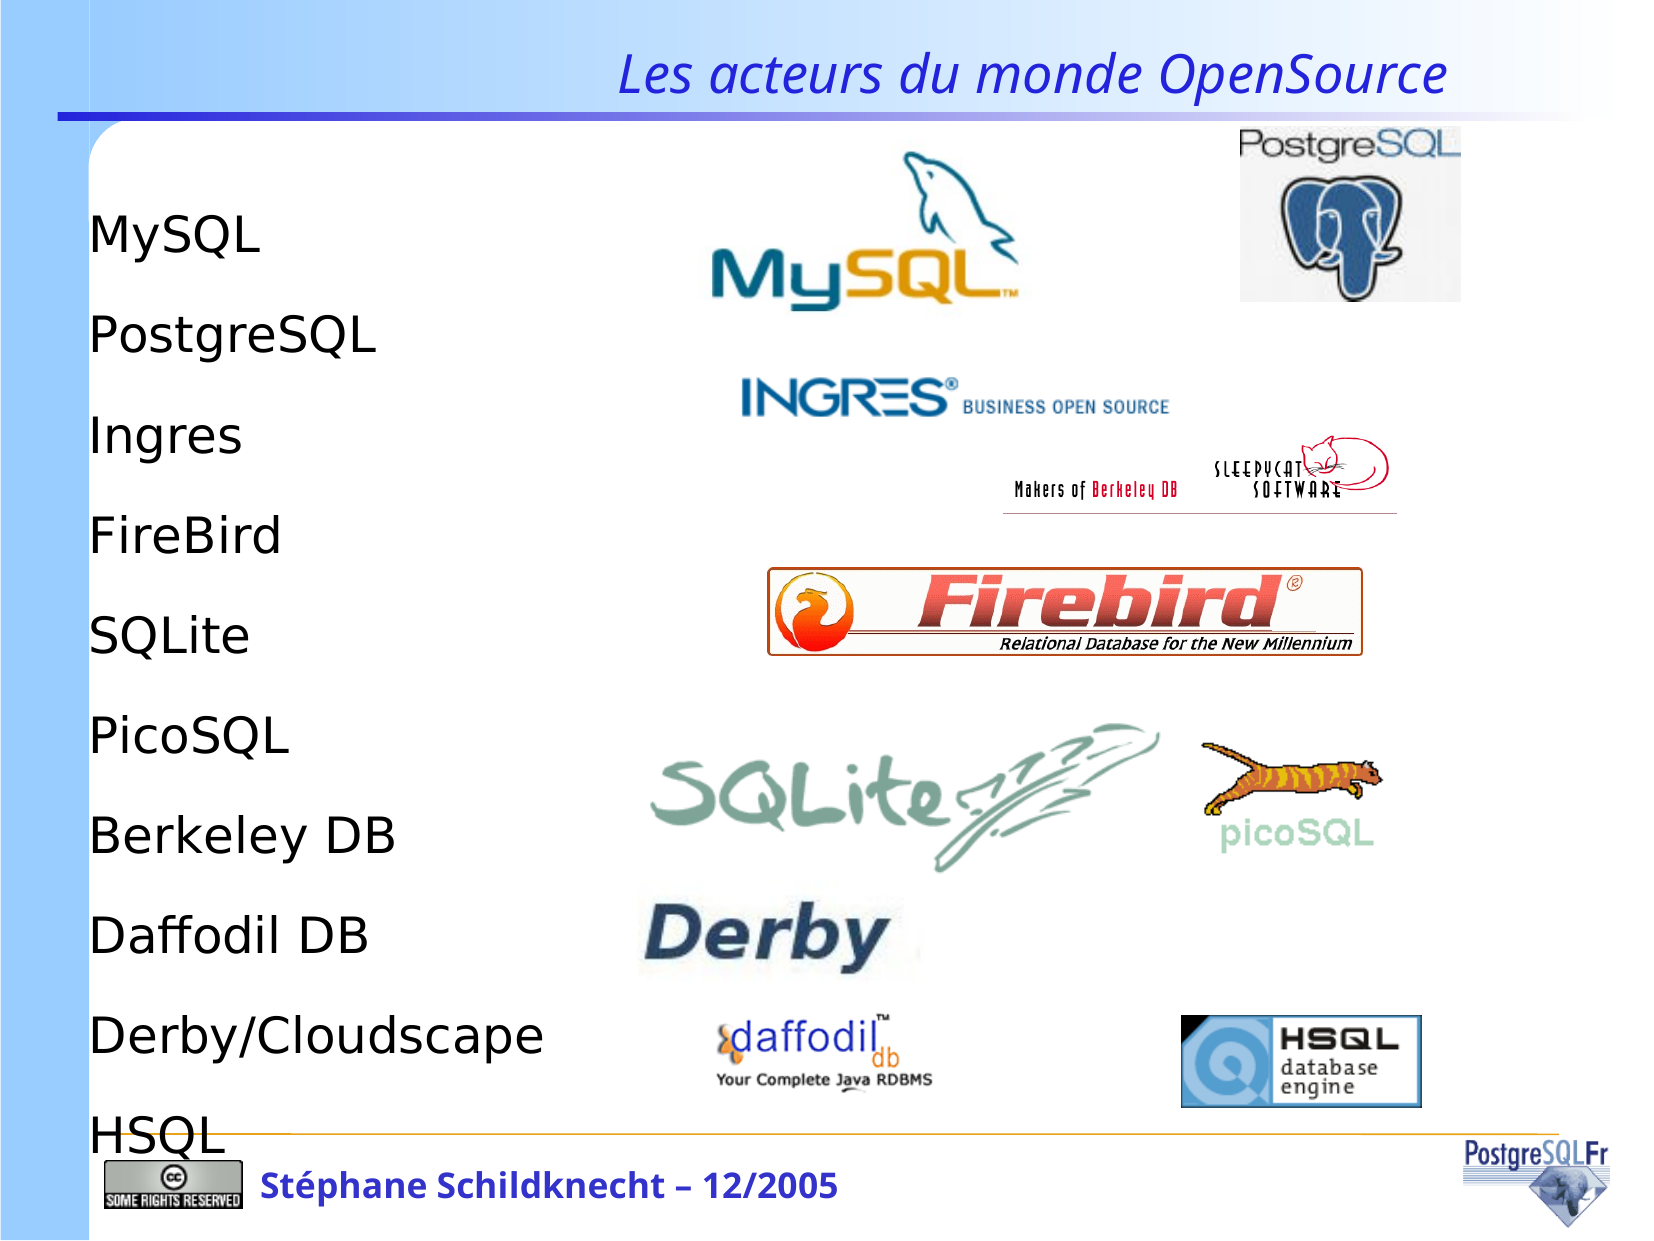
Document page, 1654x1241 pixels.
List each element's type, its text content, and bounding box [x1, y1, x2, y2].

picture [637, 879, 1263, 987]
picture [104, 1160, 243, 1209]
picture [712, 1002, 939, 1098]
title Les acteurs du monde OpenSource [472, 0, 1595, 148]
picture [1240, 126, 1461, 302]
list MySQL PostgreSQL Ingres FireBird SQLite PicoSQL Berkeley DB Daffodil DB Derby/Cloudscape HSQL [88, 177, 1547, 1133]
picture [1462, 1139, 1610, 1228]
picture [649, 722, 1161, 875]
picture [708, 354, 1397, 514]
picture [1181, 1015, 1422, 1108]
picture [1200, 729, 1388, 863]
picture [767, 567, 1363, 656]
picture [698, 123, 1034, 331]
